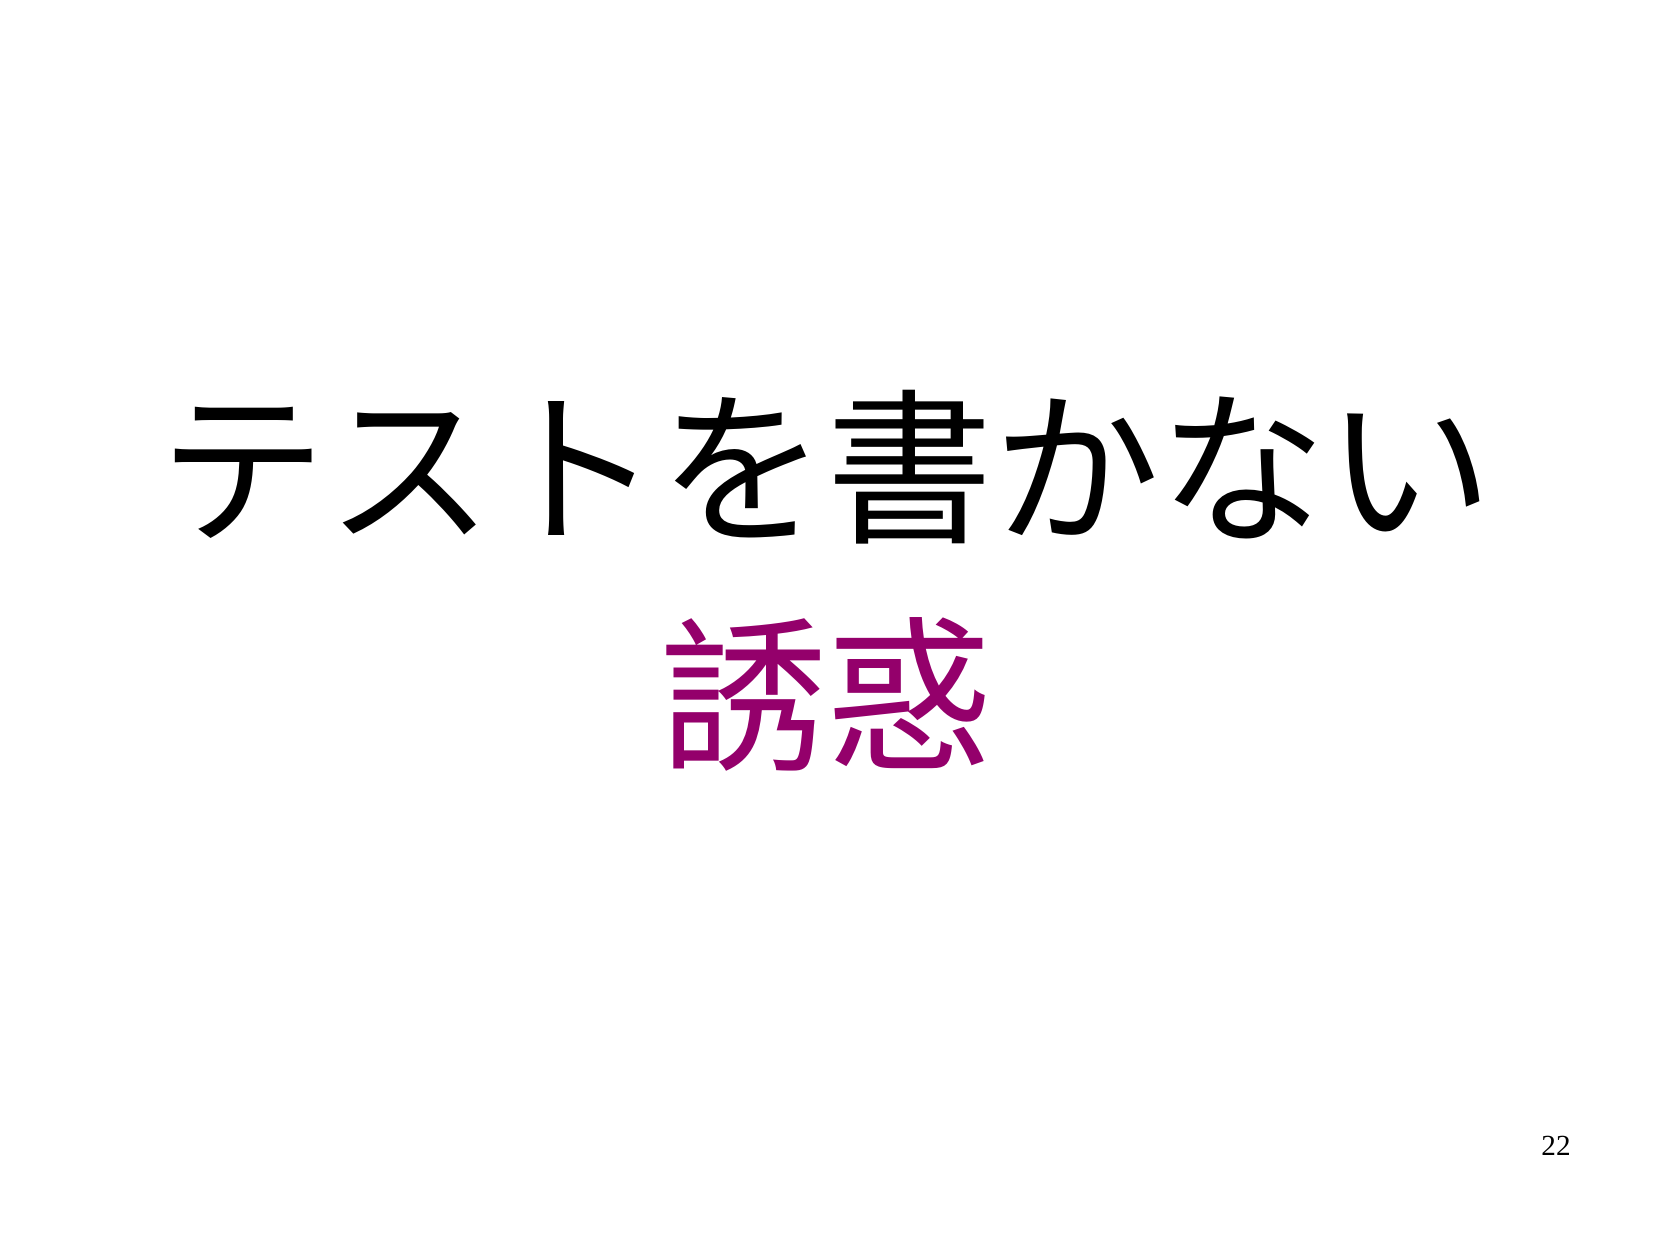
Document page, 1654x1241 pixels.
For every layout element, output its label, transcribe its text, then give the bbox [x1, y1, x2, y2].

subtitle テストを書かない 誘惑 [82, 56, 1571, 1102]
